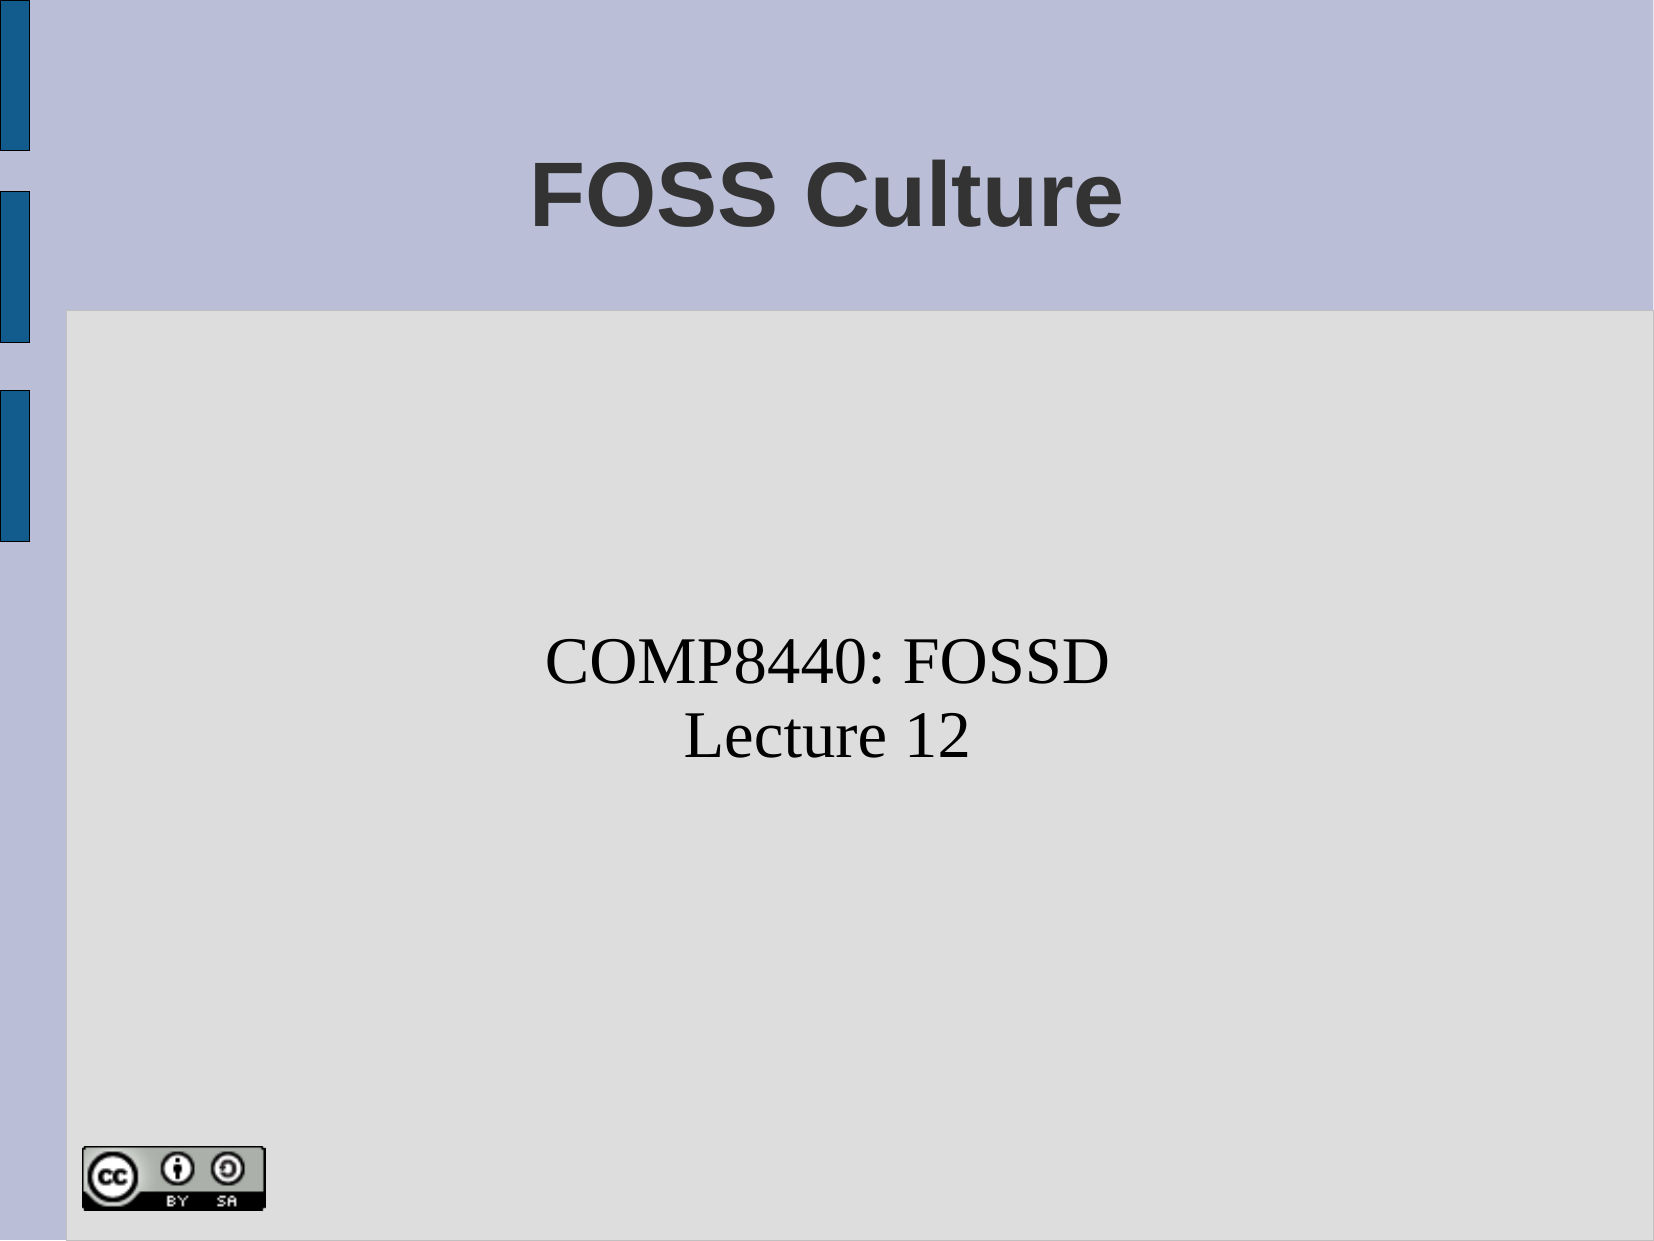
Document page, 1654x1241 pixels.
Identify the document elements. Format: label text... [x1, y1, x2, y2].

title FOSS Culture [121, 91, 1534, 299]
picture [82, 1146, 266, 1211]
subtitle COMP8440: FOSSD Lecture 12 [121, 344, 1534, 1127]
